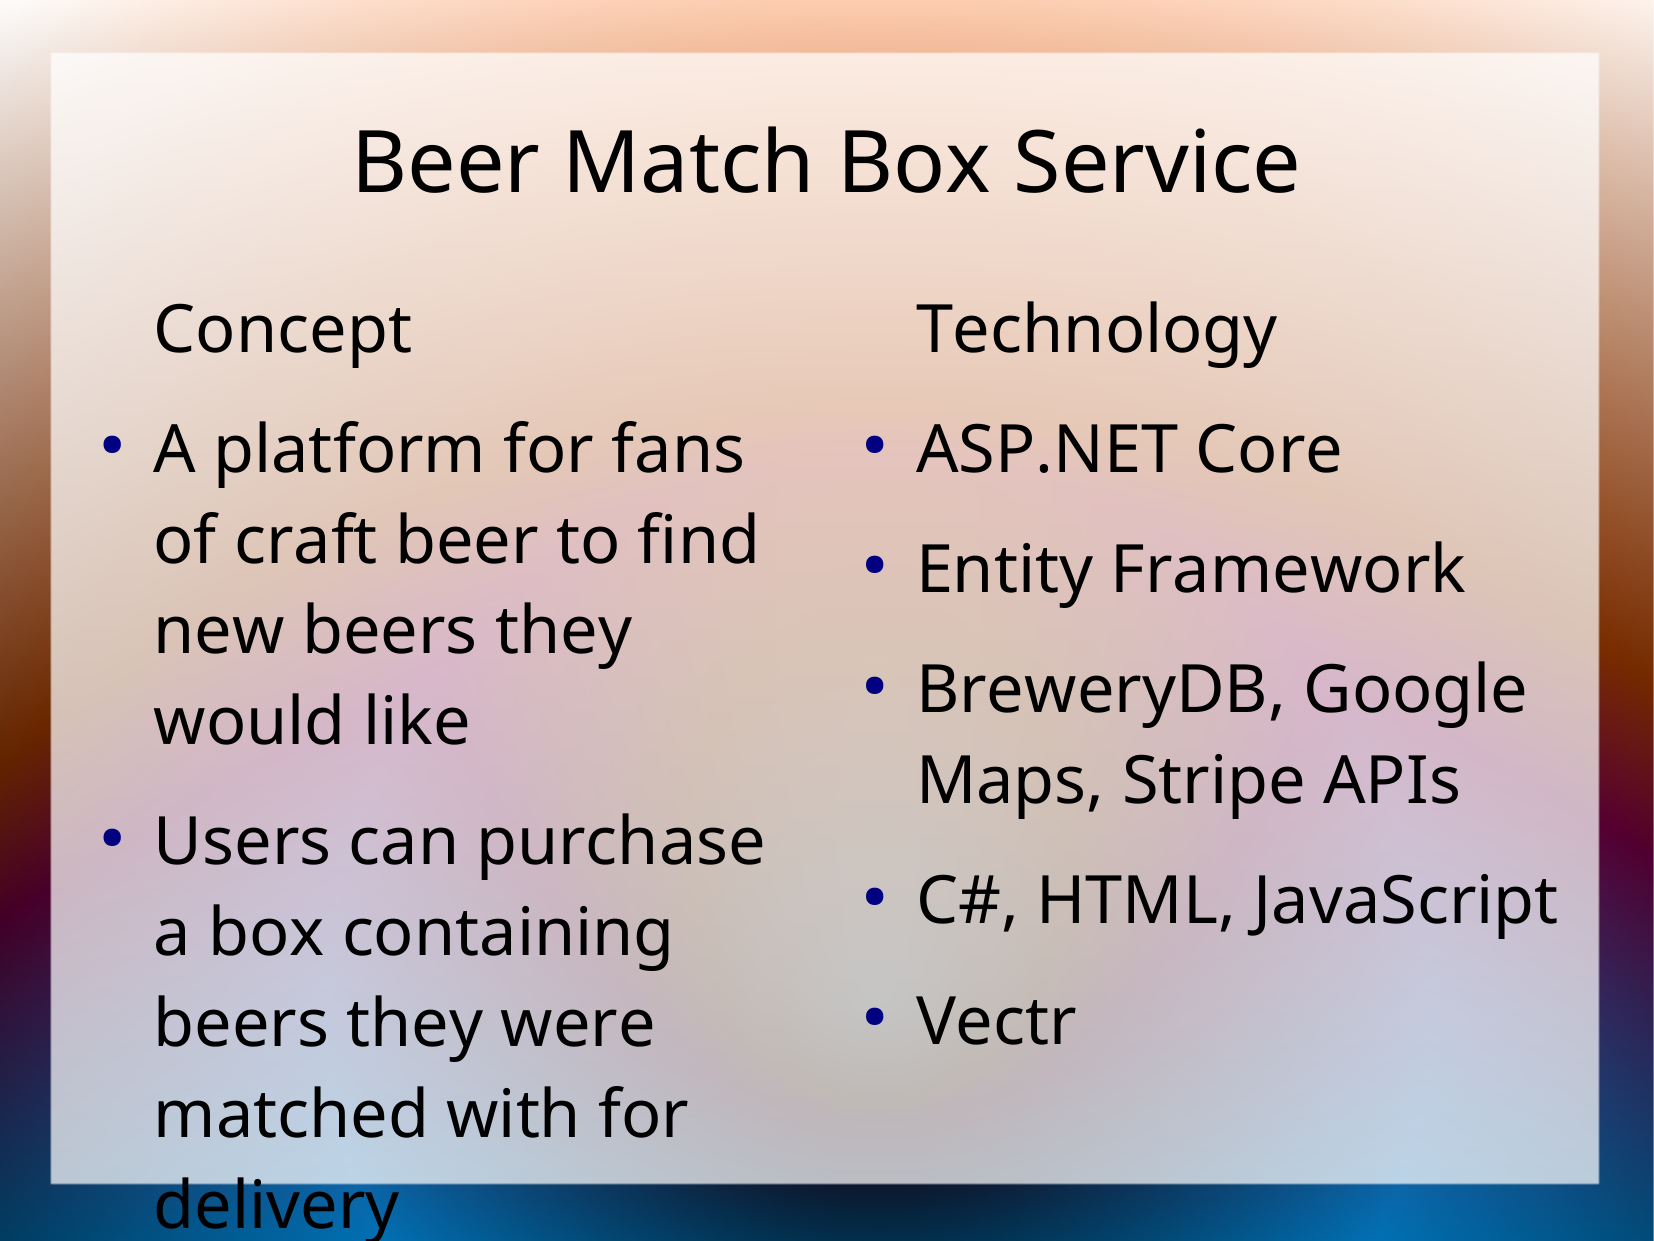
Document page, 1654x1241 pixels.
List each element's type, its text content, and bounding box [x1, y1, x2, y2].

list Concept A platform for fans of craft beer to find new beers they would like Users can purchase a box containing beers they were matched with for delivery [82, 280, 809, 1051]
list Technology ASP.NET Core Entity Framework BreweryDB, Google Maps, Stripe APIs C#, HTML, JavaScript Vectr [845, 280, 1572, 1050]
picture [0, 0, 1654, 1241]
title Beer Match Box Service [82, 55, 1571, 263]
